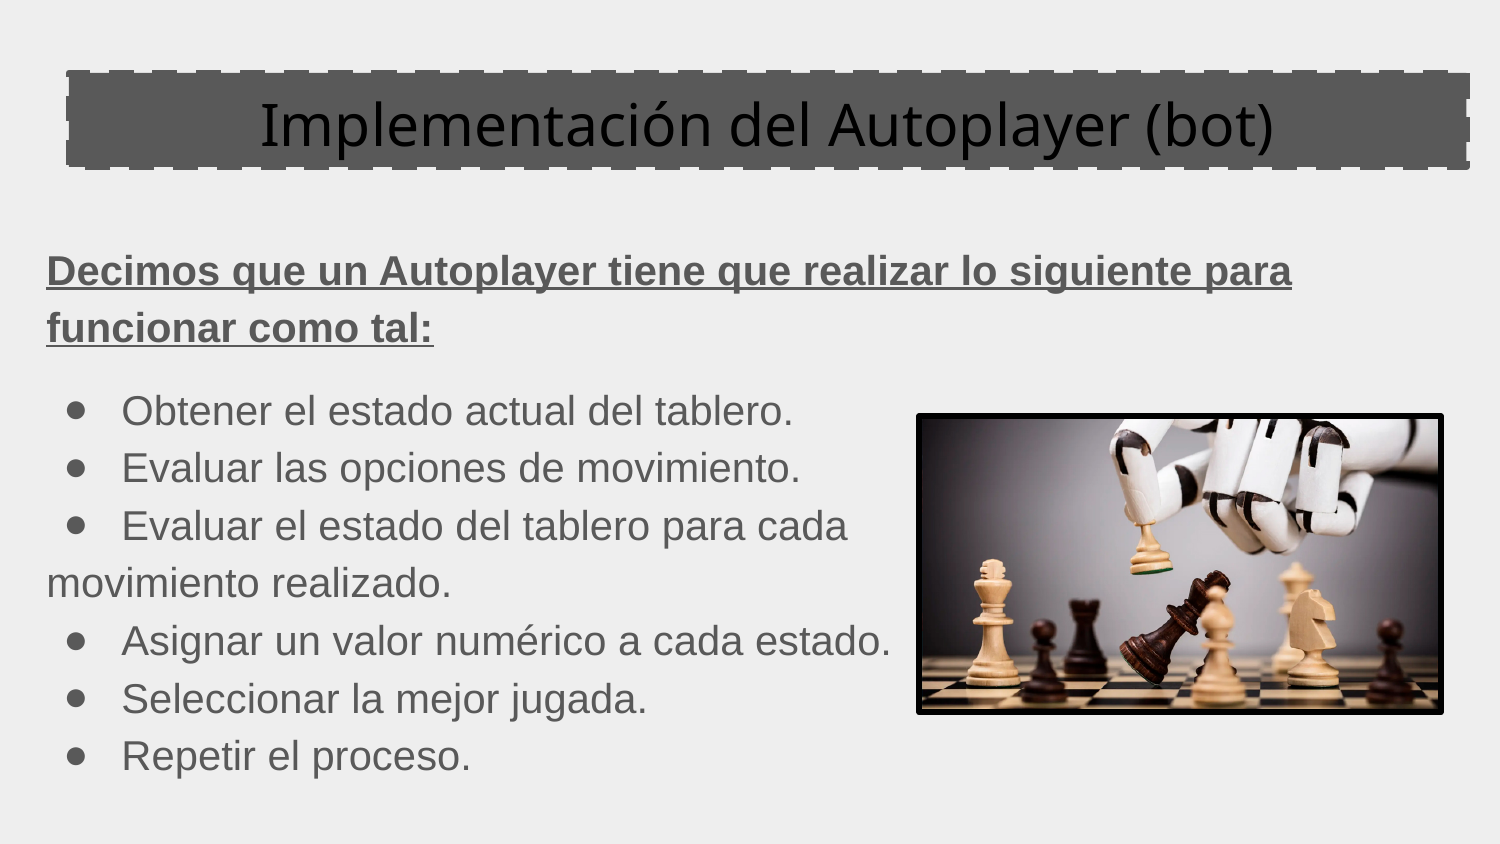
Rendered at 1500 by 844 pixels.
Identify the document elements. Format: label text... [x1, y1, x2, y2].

picture [922, 419, 1438, 710]
list Decimos que un Autoplayer tiene que realizar lo siguiente para funcionar como tal: Obtener el estado actual del tablero. Evaluar las opciones de movimiento. Evaluar el estado del tablero para cada movimiento realizado. Asignar un valor numérico a cada estado. Seleccionar la mejor jugada. Repetir el proceso. [31, 220, 1438, 844]
title Implementación del Autoplayer (bot) [68, 72, 1467, 167]
